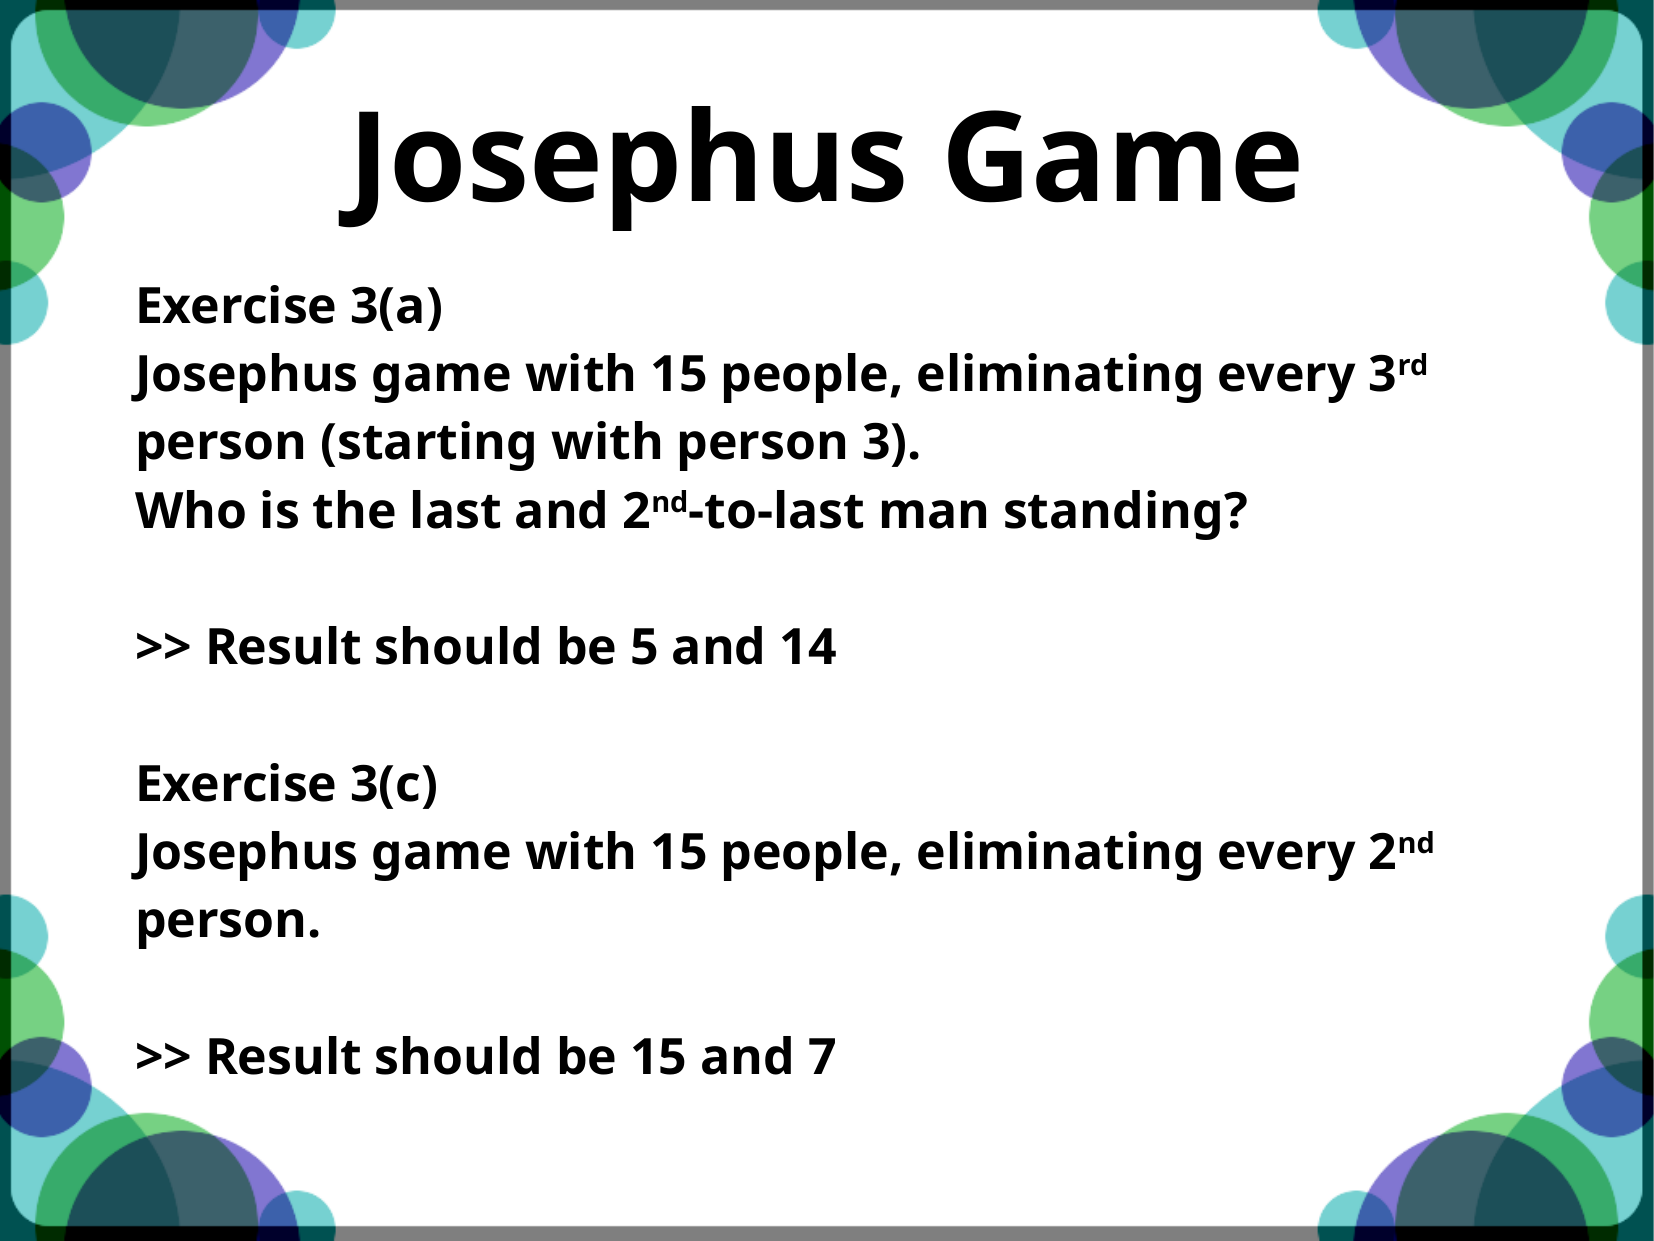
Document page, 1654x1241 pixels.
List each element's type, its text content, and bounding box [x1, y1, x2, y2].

title Josephus Game [82, 49, 1571, 257]
text_box Exercise 3(a) Josephus game with 15 people, eliminating every 3rd person (starting with person 3). Who is the last and 2nd-to-last man standing? >> Result should be 5 and 14 Exercise 3(c) Josephus game with 15 people, eliminating every 2nd person. >> Result should be 15 and 7 [135, 270, 1531, 1066]
picture [0, 0, 1654, 1241]
